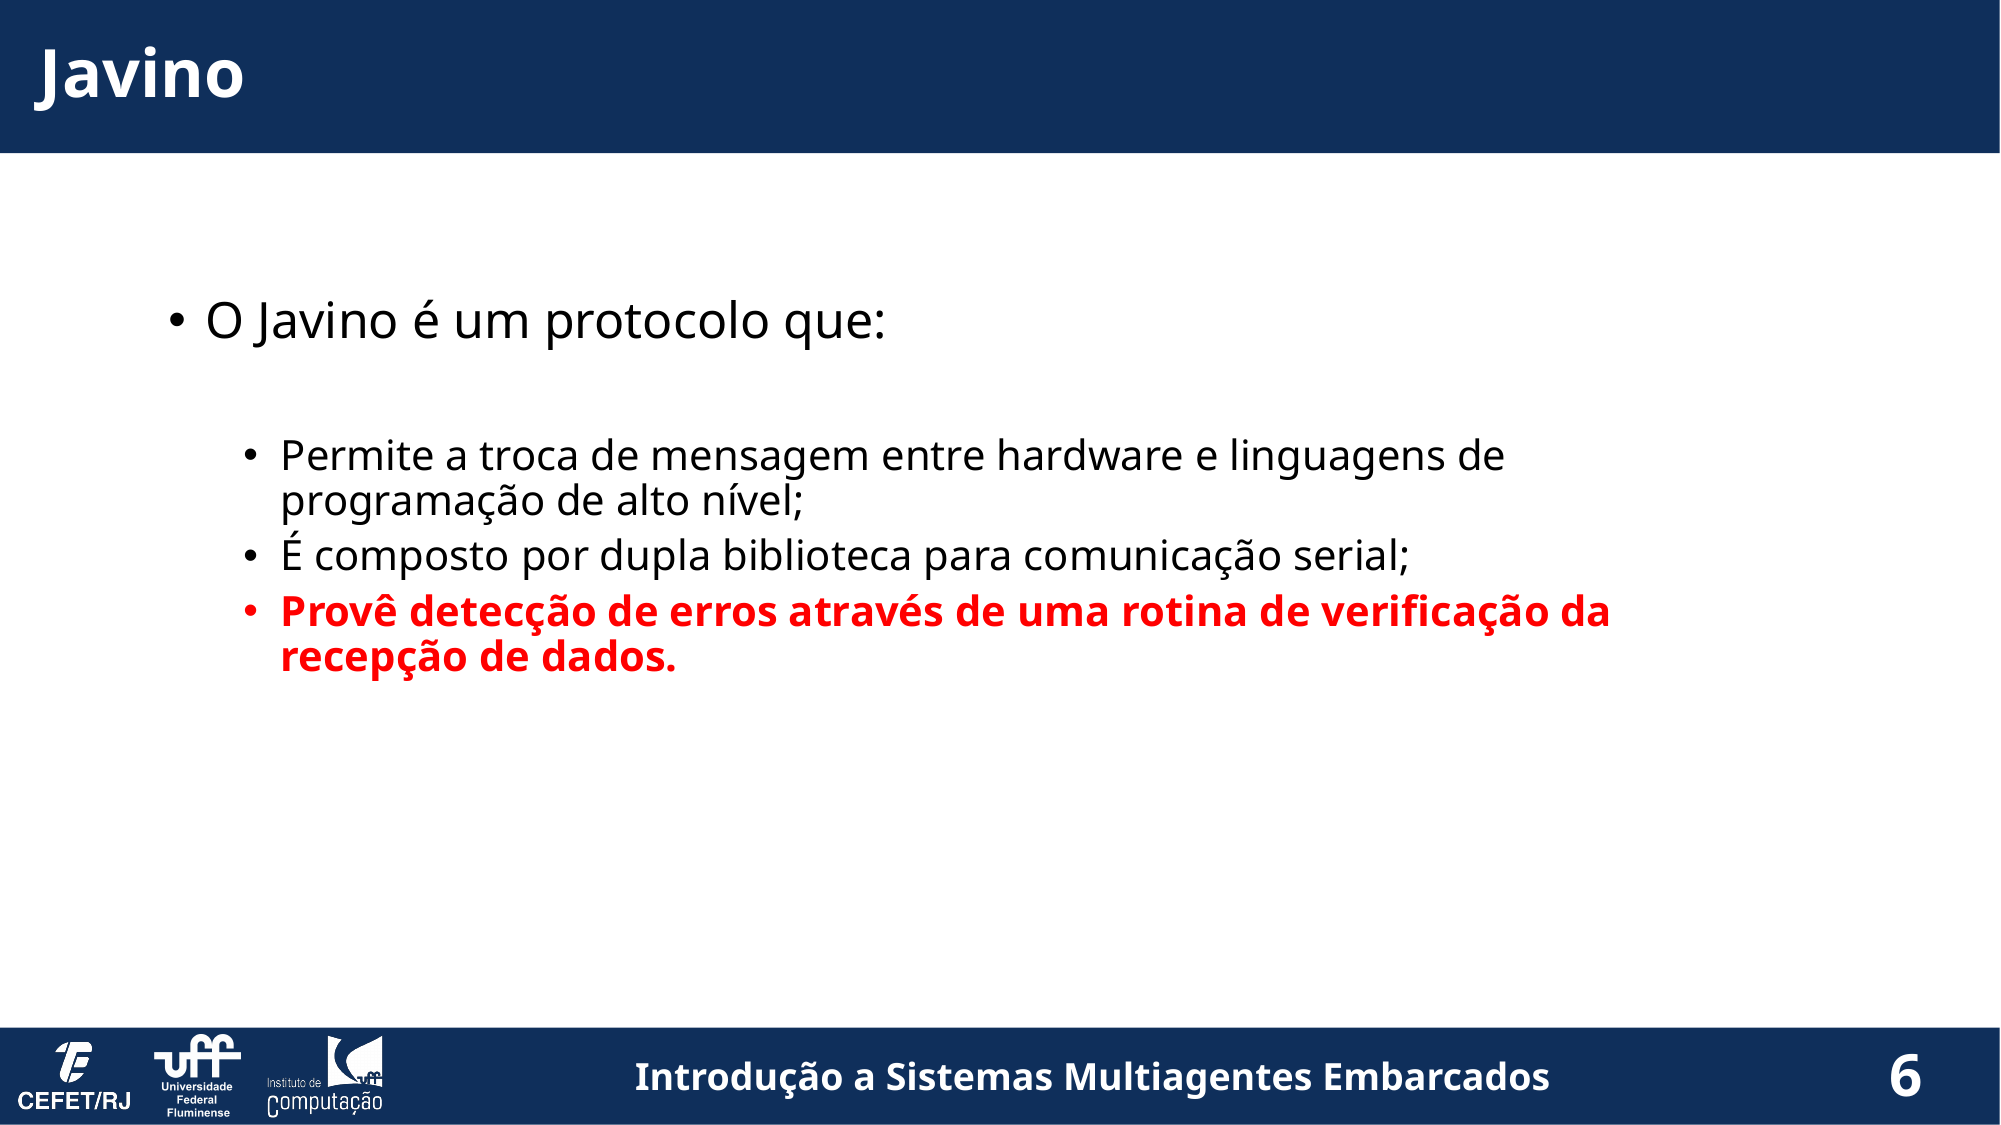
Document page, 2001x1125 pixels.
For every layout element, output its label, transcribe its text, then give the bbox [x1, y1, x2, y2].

text_box Javino [25, 23, 2000, 119]
picture [18, 1021, 130, 1125]
picture [153, 1063, 242, 1122]
text_box O Javino é um protocolo que: Permite a troca de mensagem entre hardware e linguagens de programação de alto nível; É composto por dupla biblioteca para comunicação serial; Provê detecção de erros através de uma rotina de verificação da recepção de dados. [153, 287, 1654, 1063]
picture [265, 1063, 384, 1118]
